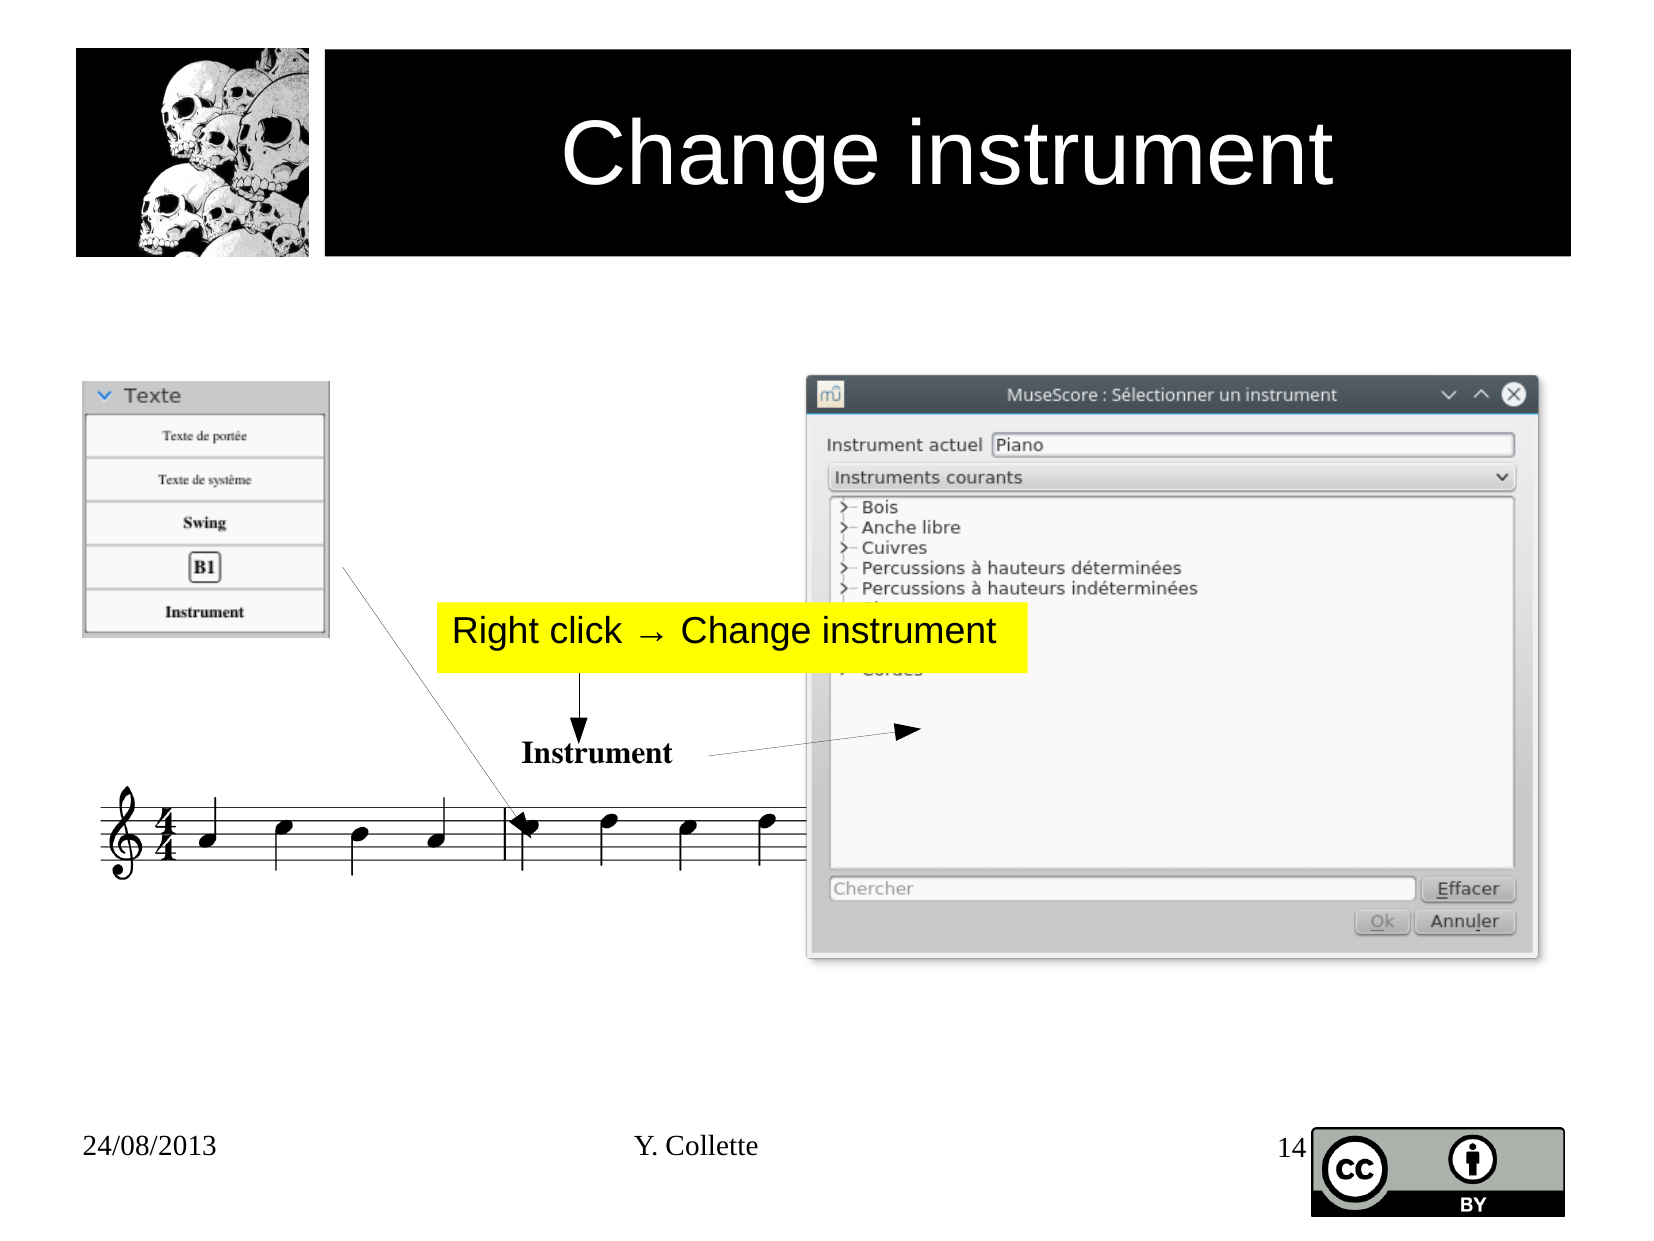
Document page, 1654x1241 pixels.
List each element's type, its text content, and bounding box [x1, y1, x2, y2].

picture [1311, 1127, 1565, 1217]
text_box Right click → Change instrument [437, 602, 1028, 674]
picture [82, 381, 330, 638]
title Change instrument [324, 49, 1571, 257]
picture [94, 366, 1556, 976]
picture [76, 48, 309, 257]
